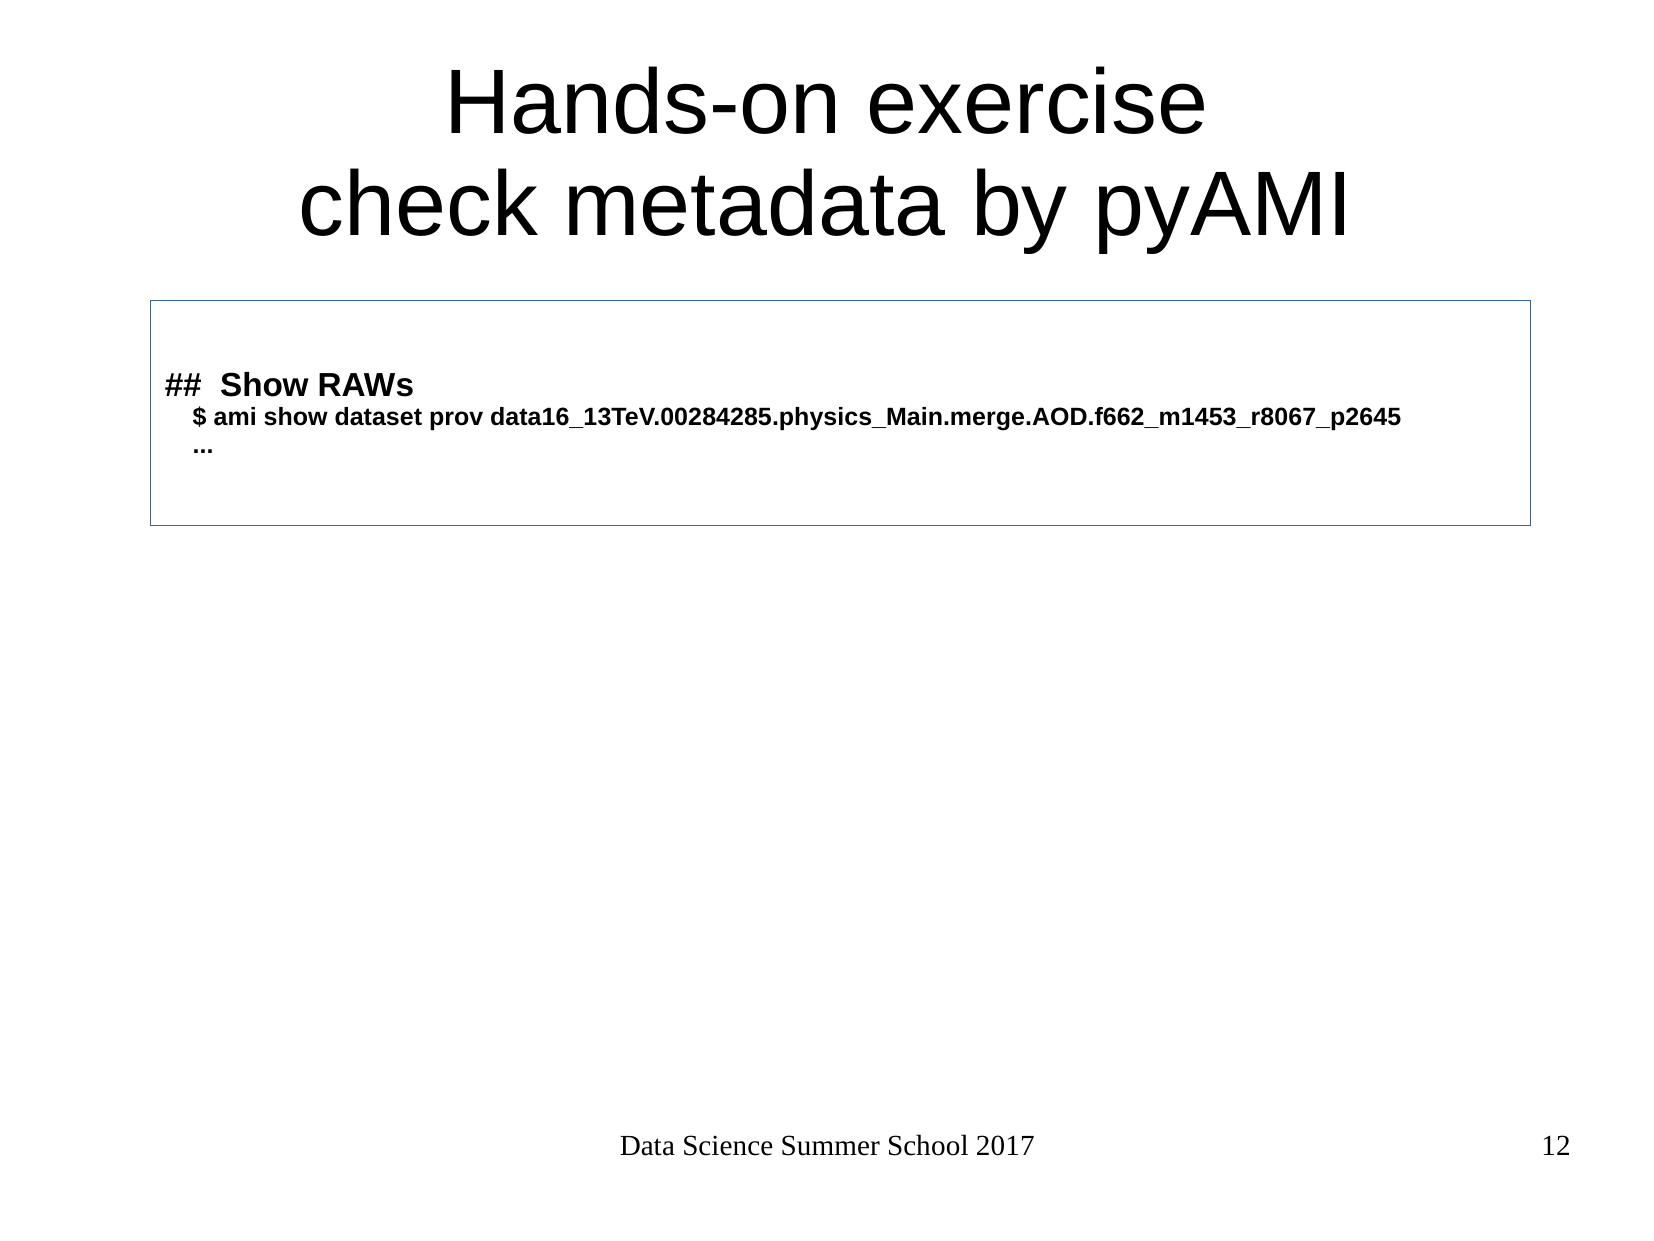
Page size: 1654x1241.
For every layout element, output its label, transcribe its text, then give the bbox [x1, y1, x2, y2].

title Hands-on exercise check metadata by pyAMI [82, 49, 1571, 257]
text_box ## Show RAWs $ ami show dataset prov data16_13TeV.00284285.physics_Main.merge.AOD.f662_m1453_r8067_p2645 ... [150, 300, 1531, 526]
